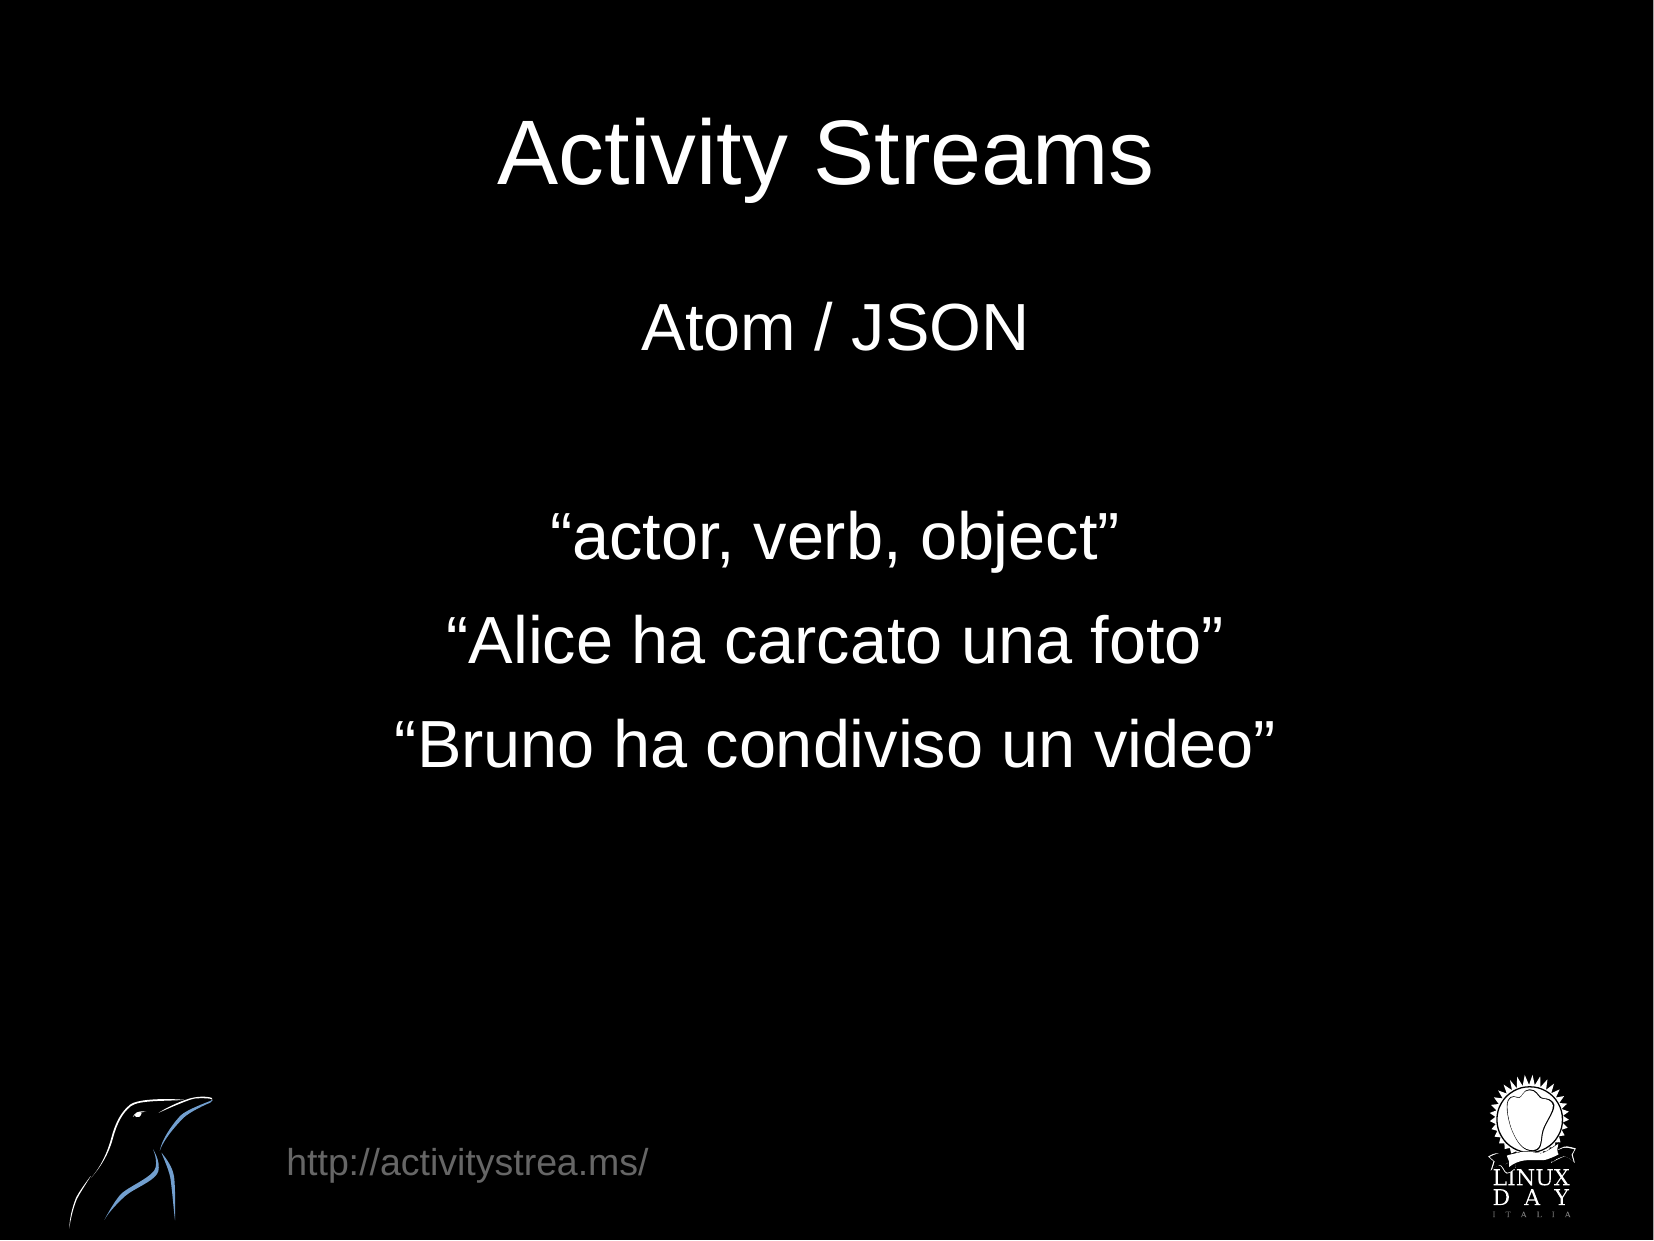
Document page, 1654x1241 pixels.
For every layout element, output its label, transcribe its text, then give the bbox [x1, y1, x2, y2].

text_box http://activitystrea.ms/ [271, 1133, 1441, 1191]
title Activity Streams [82, 56, 1571, 250]
list Atom / JSON “actor, verb, object” “Alice ha carcato una foto” “Bruno ha condiviso un video” [82, 290, 1571, 1109]
